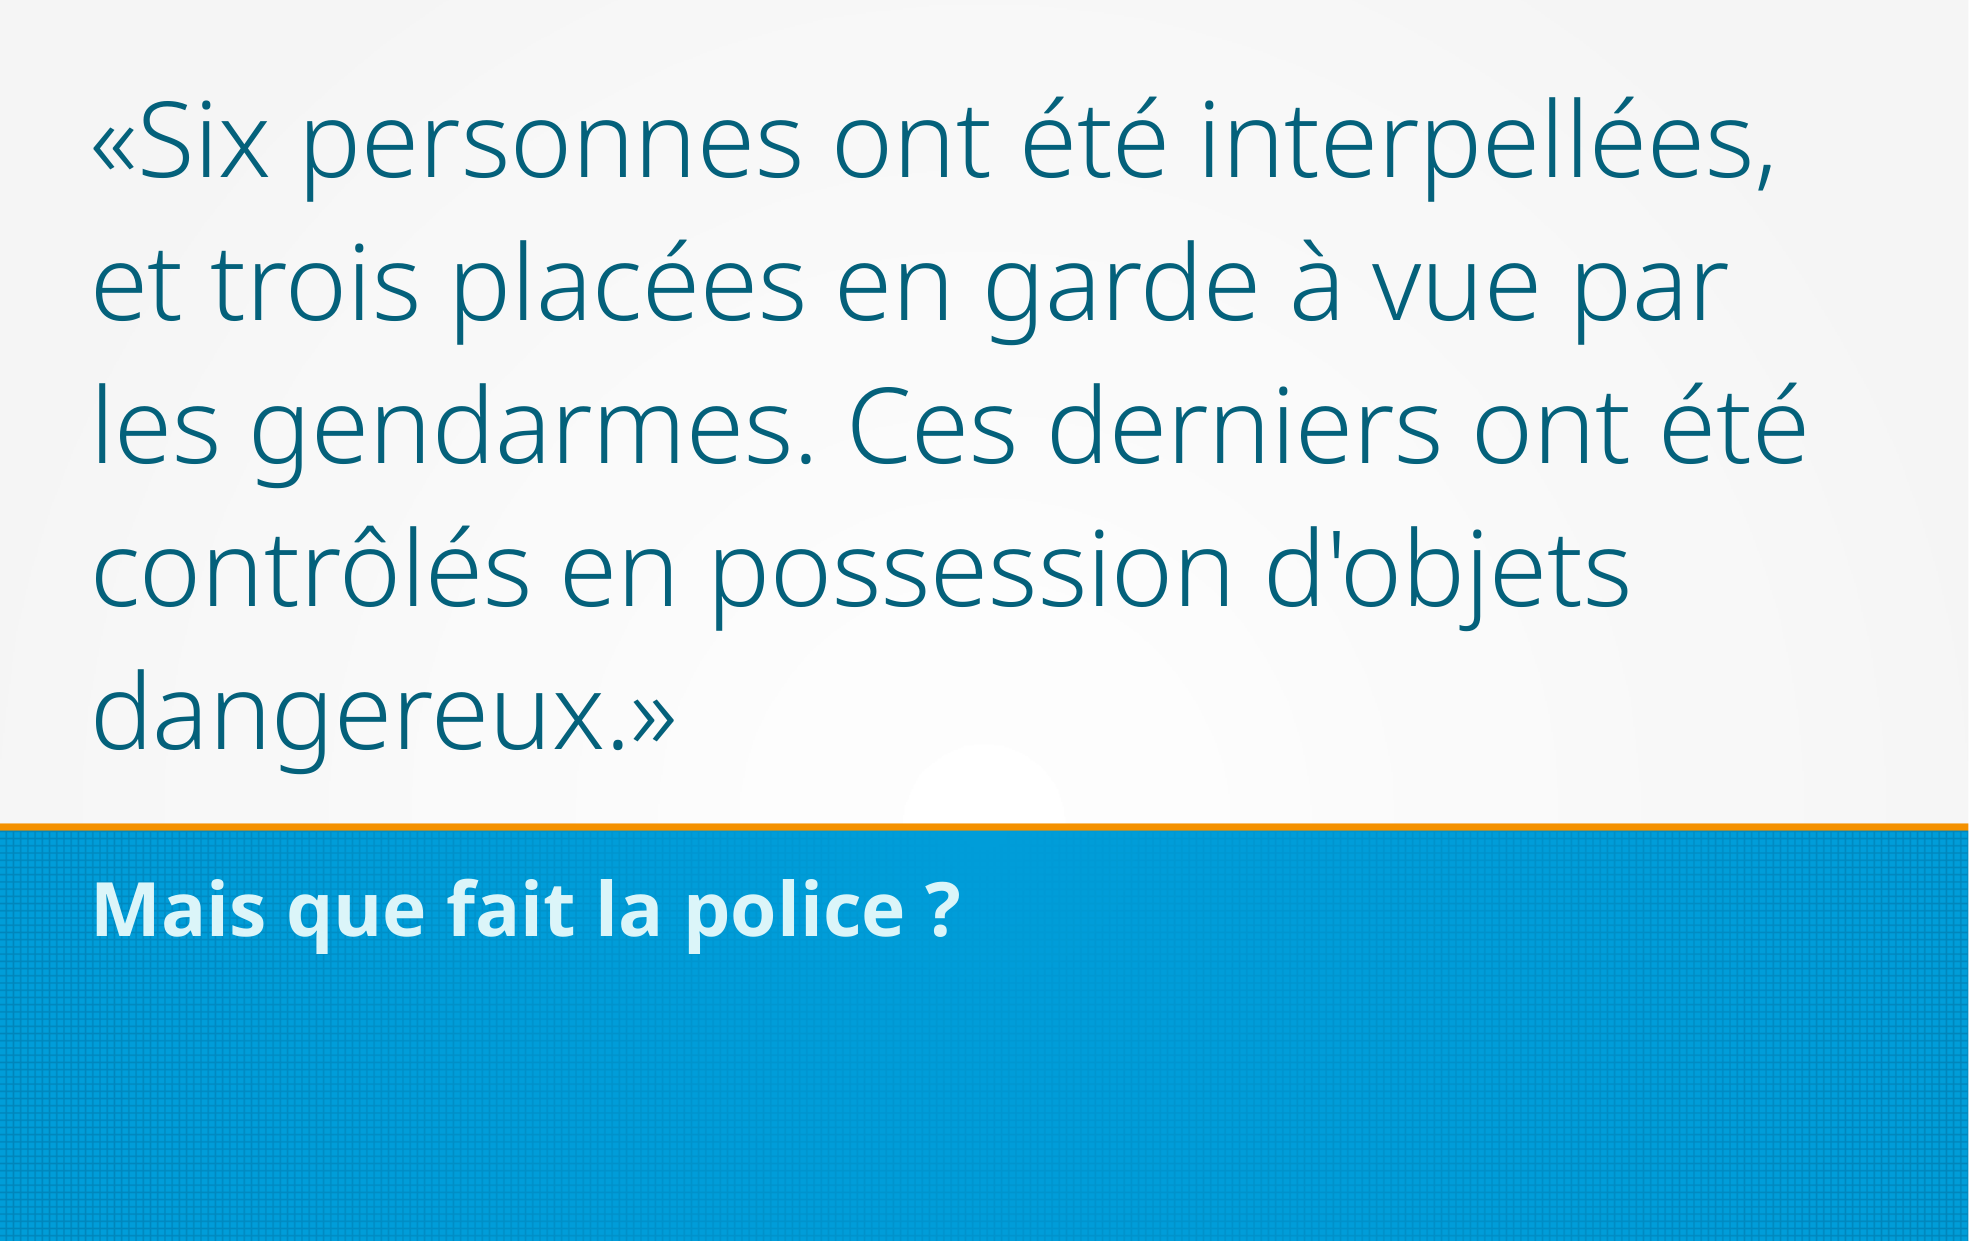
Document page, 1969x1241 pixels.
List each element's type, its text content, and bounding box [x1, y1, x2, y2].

picture [0, 0, 1969, 830]
subtitle Mais que fait la police ? [90, 855, 1861, 1111]
title «Six personnes ont été interpellées, et trois placées en garde à vue par les gendarmes. Ces derniers ont été contrôlés en possession d'objets dangereux.» [90, 49, 1862, 781]
